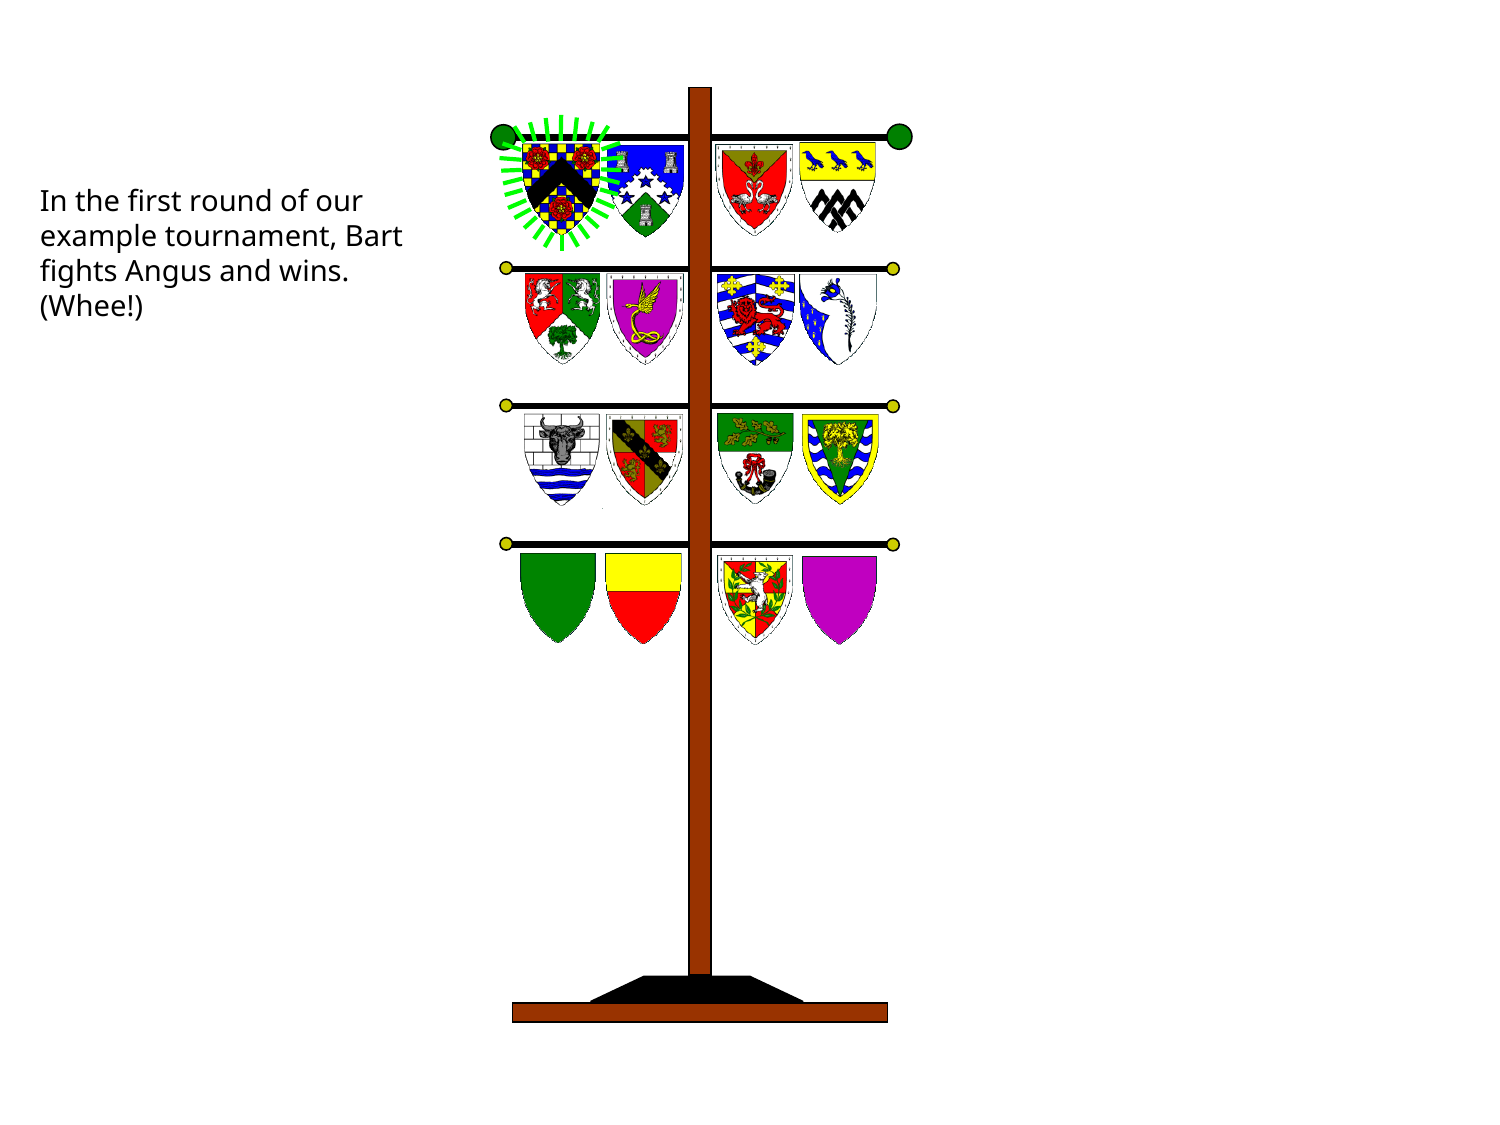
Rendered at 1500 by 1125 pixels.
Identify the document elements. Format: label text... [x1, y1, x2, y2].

picture [513, 548, 688, 650]
text_box [886, 262, 900, 276]
text_box [886, 538, 900, 551]
text_box [499, 261, 513, 275]
text_box In the first round of our example tournament, Bart fights Angus and wins. (Whee!) [24, 174, 426, 331]
picture [712, 141, 882, 241]
text_box [886, 399, 900, 413]
picture [521, 272, 688, 370]
text_box [490, 124, 516, 150]
picture [711, 549, 883, 651]
picture [713, 272, 880, 372]
text_box [499, 399, 513, 412]
text_box [886, 124, 912, 150]
picture [519, 409, 687, 511]
picture [711, 409, 884, 510]
text_box [512, 1003, 888, 1022]
picture [516, 141, 688, 240]
text_box [499, 537, 513, 551]
text_box [590, 87, 804, 1002]
